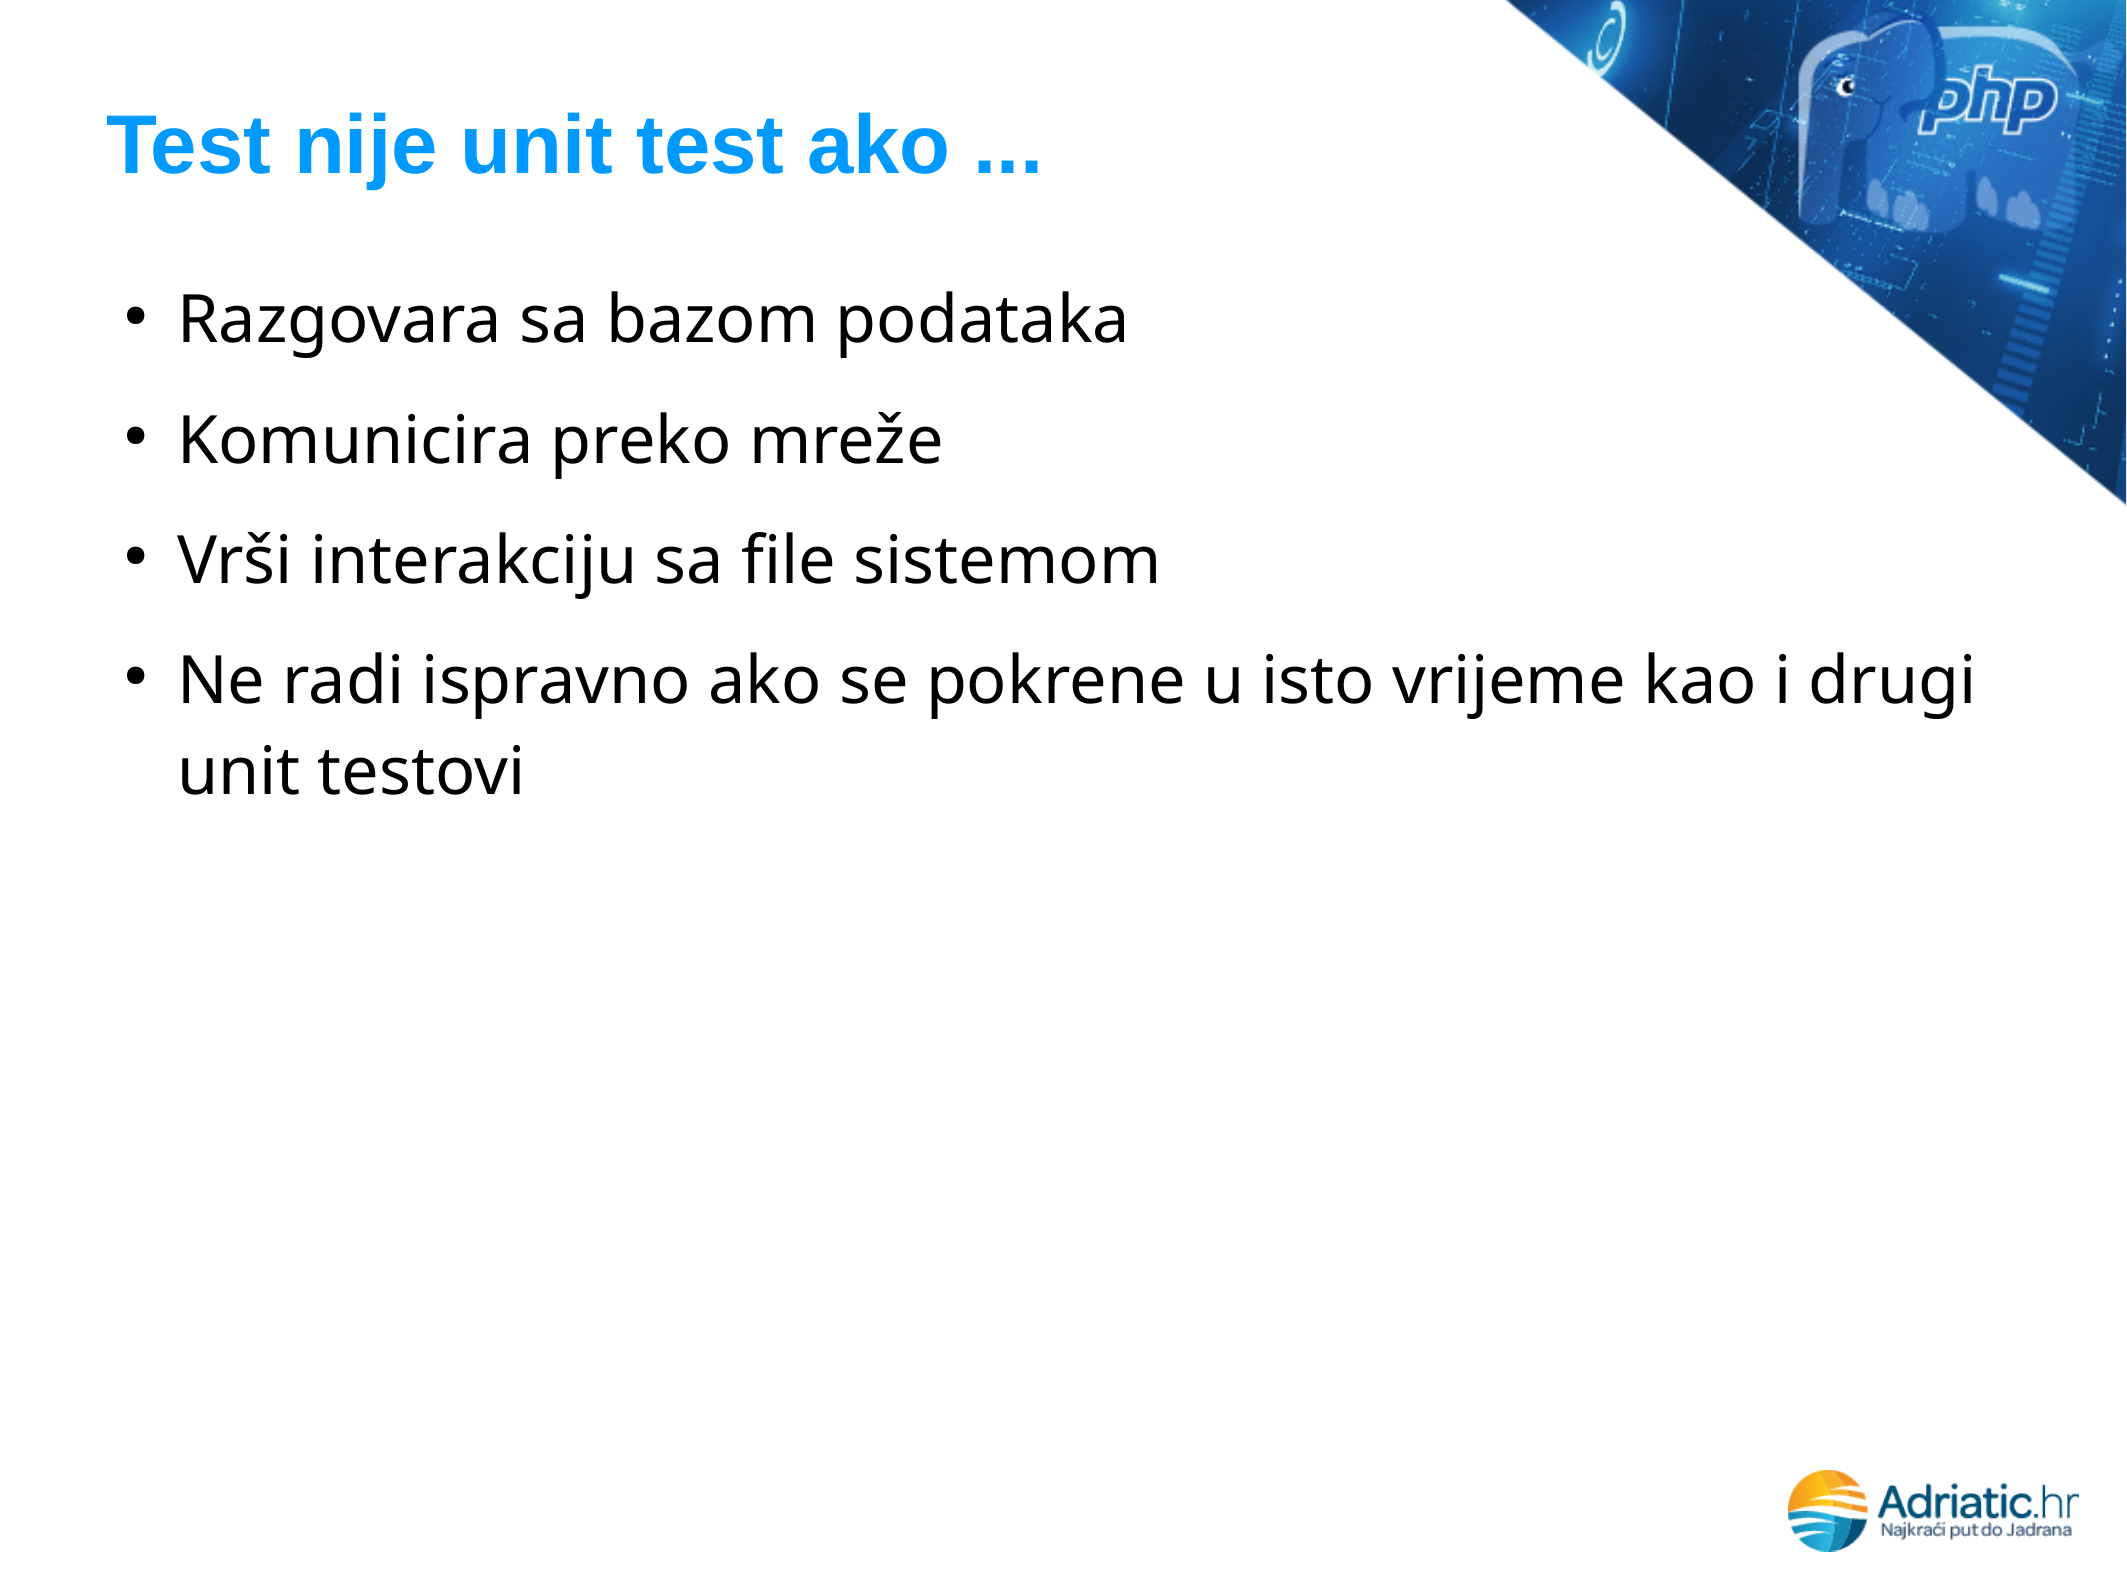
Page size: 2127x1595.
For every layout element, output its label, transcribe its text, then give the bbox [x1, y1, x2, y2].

list Razgovara sa bazom podataka Komunicira preko mreže Vrši interakciju sa file sistemom Ne radi ispravno ako se pokrene u isto vrijeme kao i drugi unit testovi [106, 271, 2020, 1453]
picture [1788, 1470, 2079, 1552]
title Test nije unit test ako ... [106, 70, 1630, 219]
picture [1505, 0, 2127, 625]
